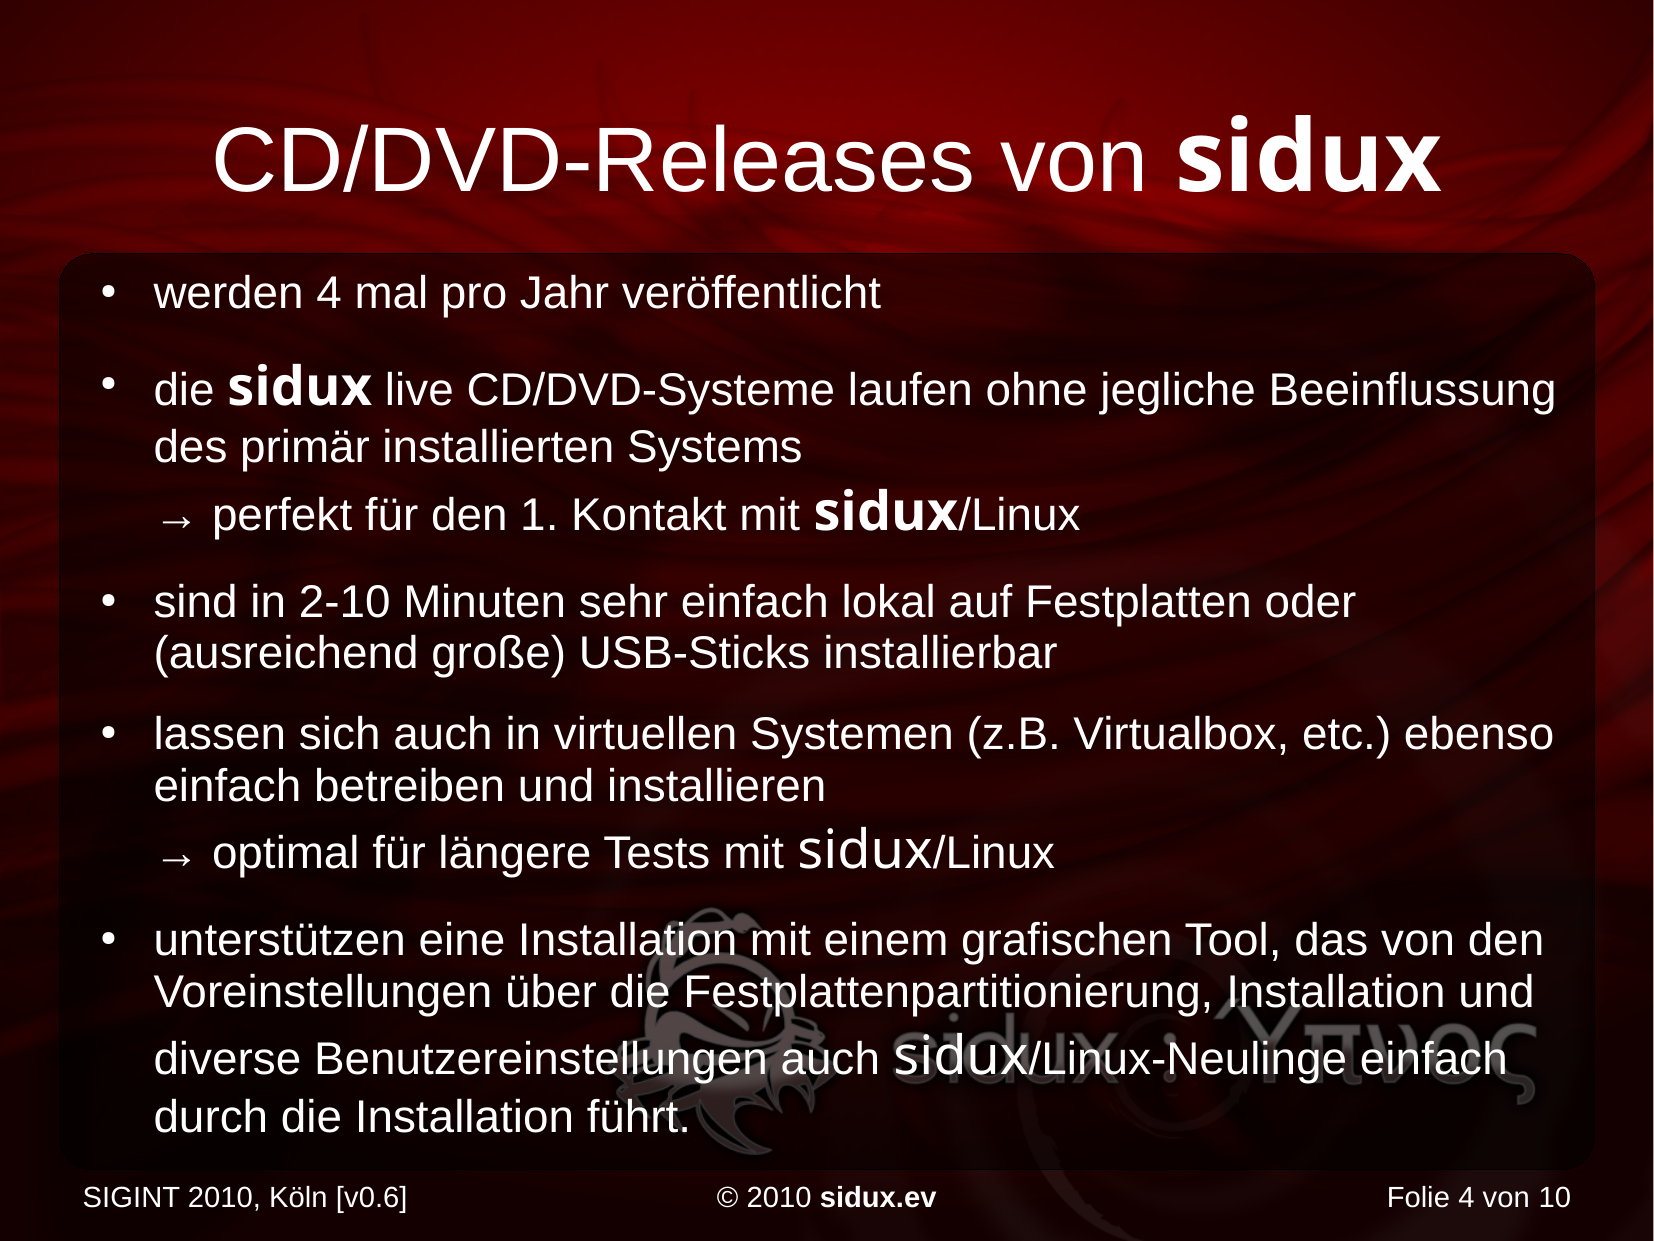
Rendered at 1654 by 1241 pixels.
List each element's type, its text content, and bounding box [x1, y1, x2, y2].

text_box [59, 253, 1595, 1170]
list werden 4 mal pro Jahr veröffentlicht die sidux live CD/DVD-Systeme laufen ohne jegliche Beeinflussung des primär installierten Systems → perfekt für den 1. Kontakt mit sidux/Linux sind in 2-10 Minuten sehr einfach lokal auf Festplatten oder (ausreichend große) USB-Sticks installierbar lassen sich auch in virtuellen Systemen (z.B. Virtualbox, etc.) ebenso einfach betreiben und installieren → optimal für längere Tests mit sidux/Linux unterstützen eine Installation mit einem grafischen Tool, das von den Voreinstellungen über die Festplattenpartitionierung, Installation und diverse Benutzereinstellungen auch sidux/Linux-Neulinge einfach durch die Installation führt. [82, 266, 1571, 1086]
picture [0, 0, 1654, 1241]
title CD/DVD-Releases von sidux [82, 49, 1571, 255]
